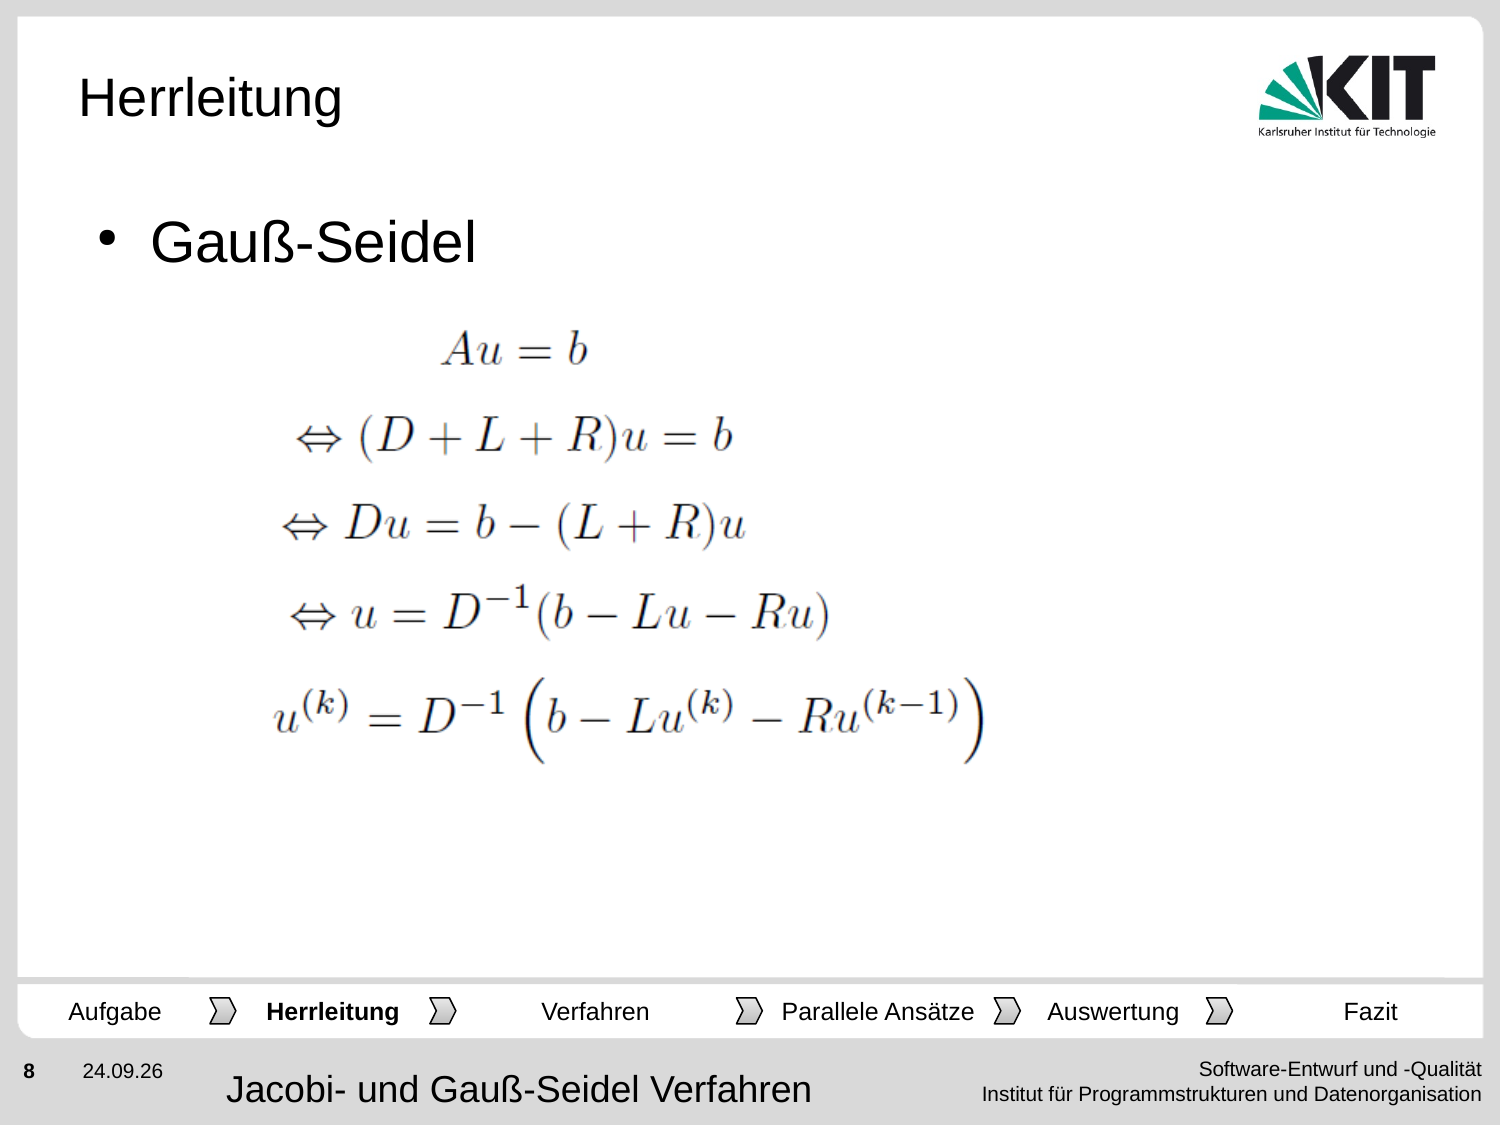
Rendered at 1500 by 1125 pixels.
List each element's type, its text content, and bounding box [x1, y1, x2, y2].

text_box [994, 997, 1021, 1024]
footer Jacobi- und Gauß-Seidel Verfahren [211, 1057, 957, 1117]
text_box Fazit [1328, 988, 1413, 1033]
text_box Parallele Ansätze [766, 988, 991, 1033]
text_box Herrleitung [251, 988, 415, 1033]
title Herrleitung [64, 54, 1198, 147]
text_box Aufgabe [53, 988, 177, 1033]
text_box Auswertung [1032, 988, 1195, 1033]
text_box [1206, 997, 1233, 1024]
list Gauß-Seidel [64, 196, 1436, 975]
picture [0, 0, 1500, 1125]
text_box [429, 997, 456, 1024]
text_box [736, 997, 763, 1024]
text_box Verfahren [526, 988, 666, 1033]
text_box [209, 997, 236, 1024]
